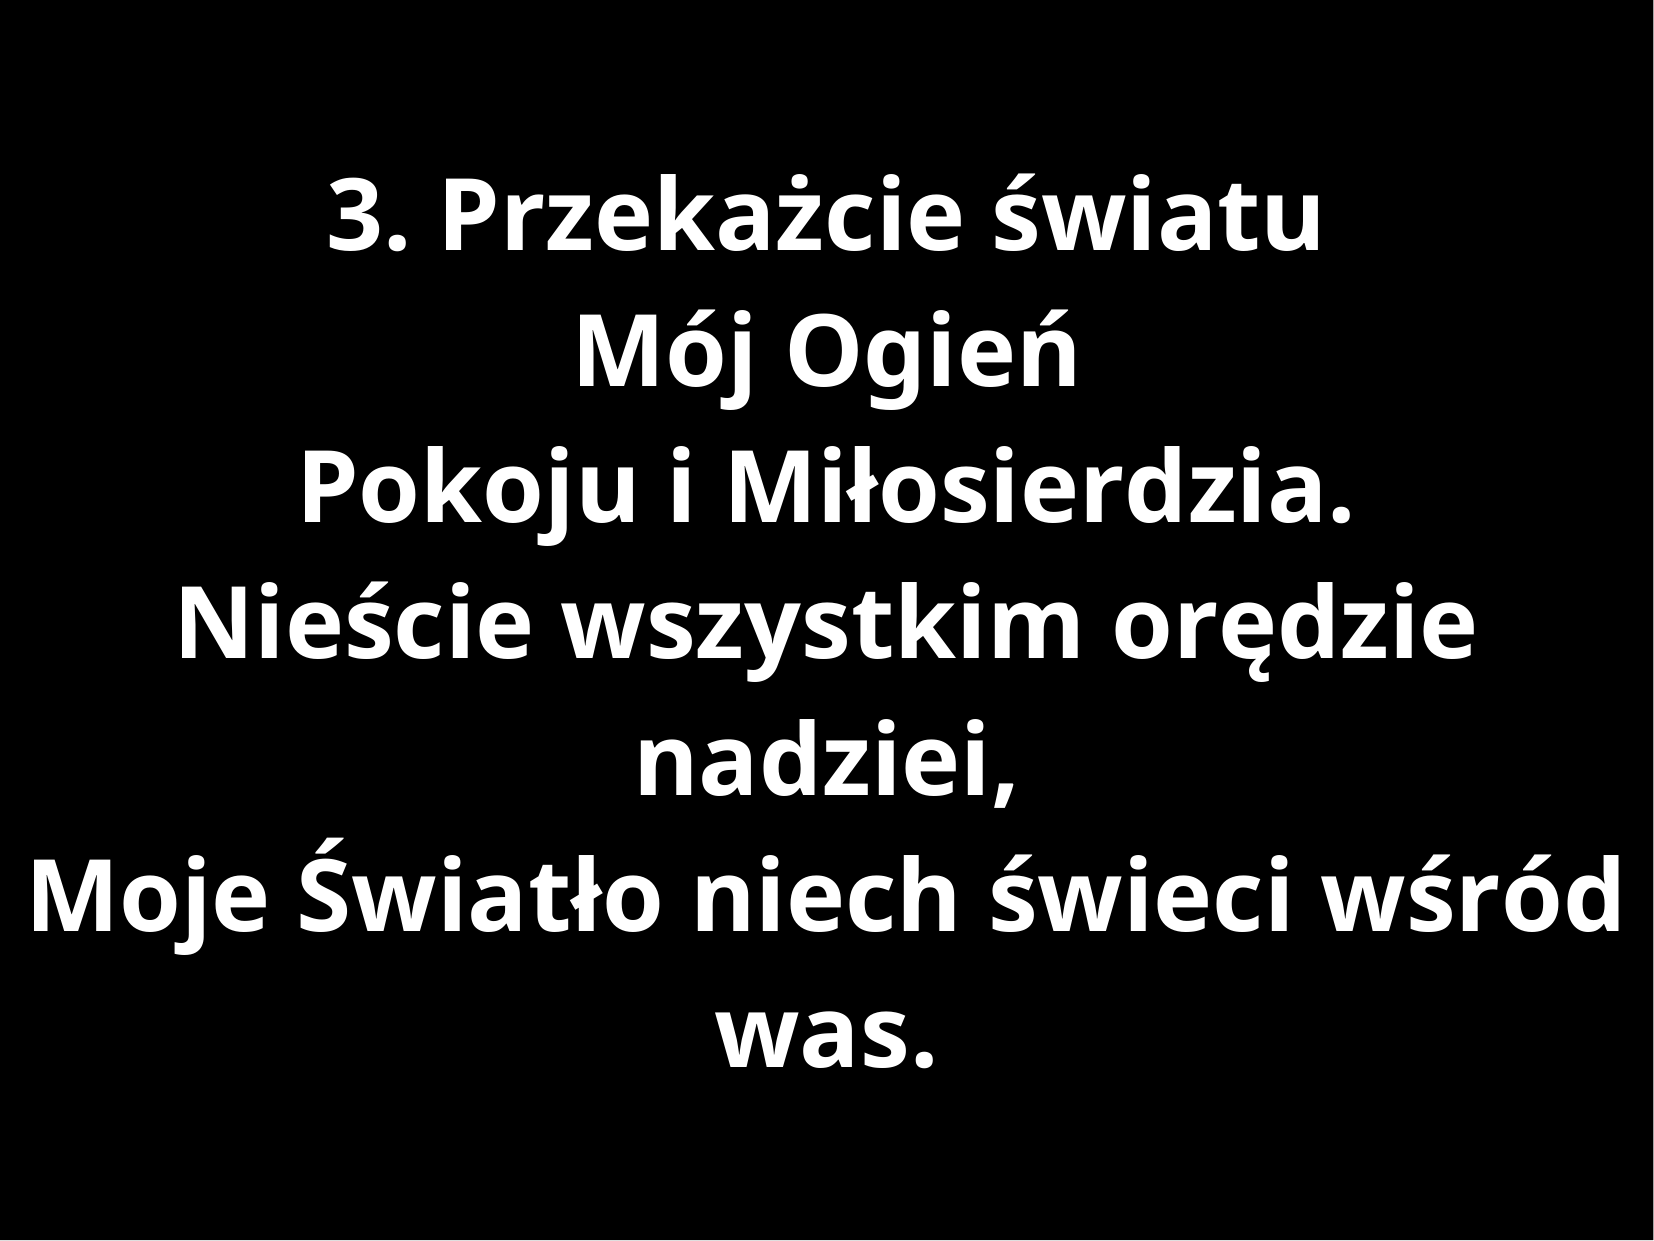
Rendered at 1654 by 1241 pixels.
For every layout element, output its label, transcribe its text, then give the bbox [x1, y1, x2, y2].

title 3. Przekażcie światu Mój Ogień Pokoju i Miłosierdzia. Nieście wszystkim orędzie nadziei, Moje Światło niech świeci wśród was. [0, 0, 1654, 1241]
